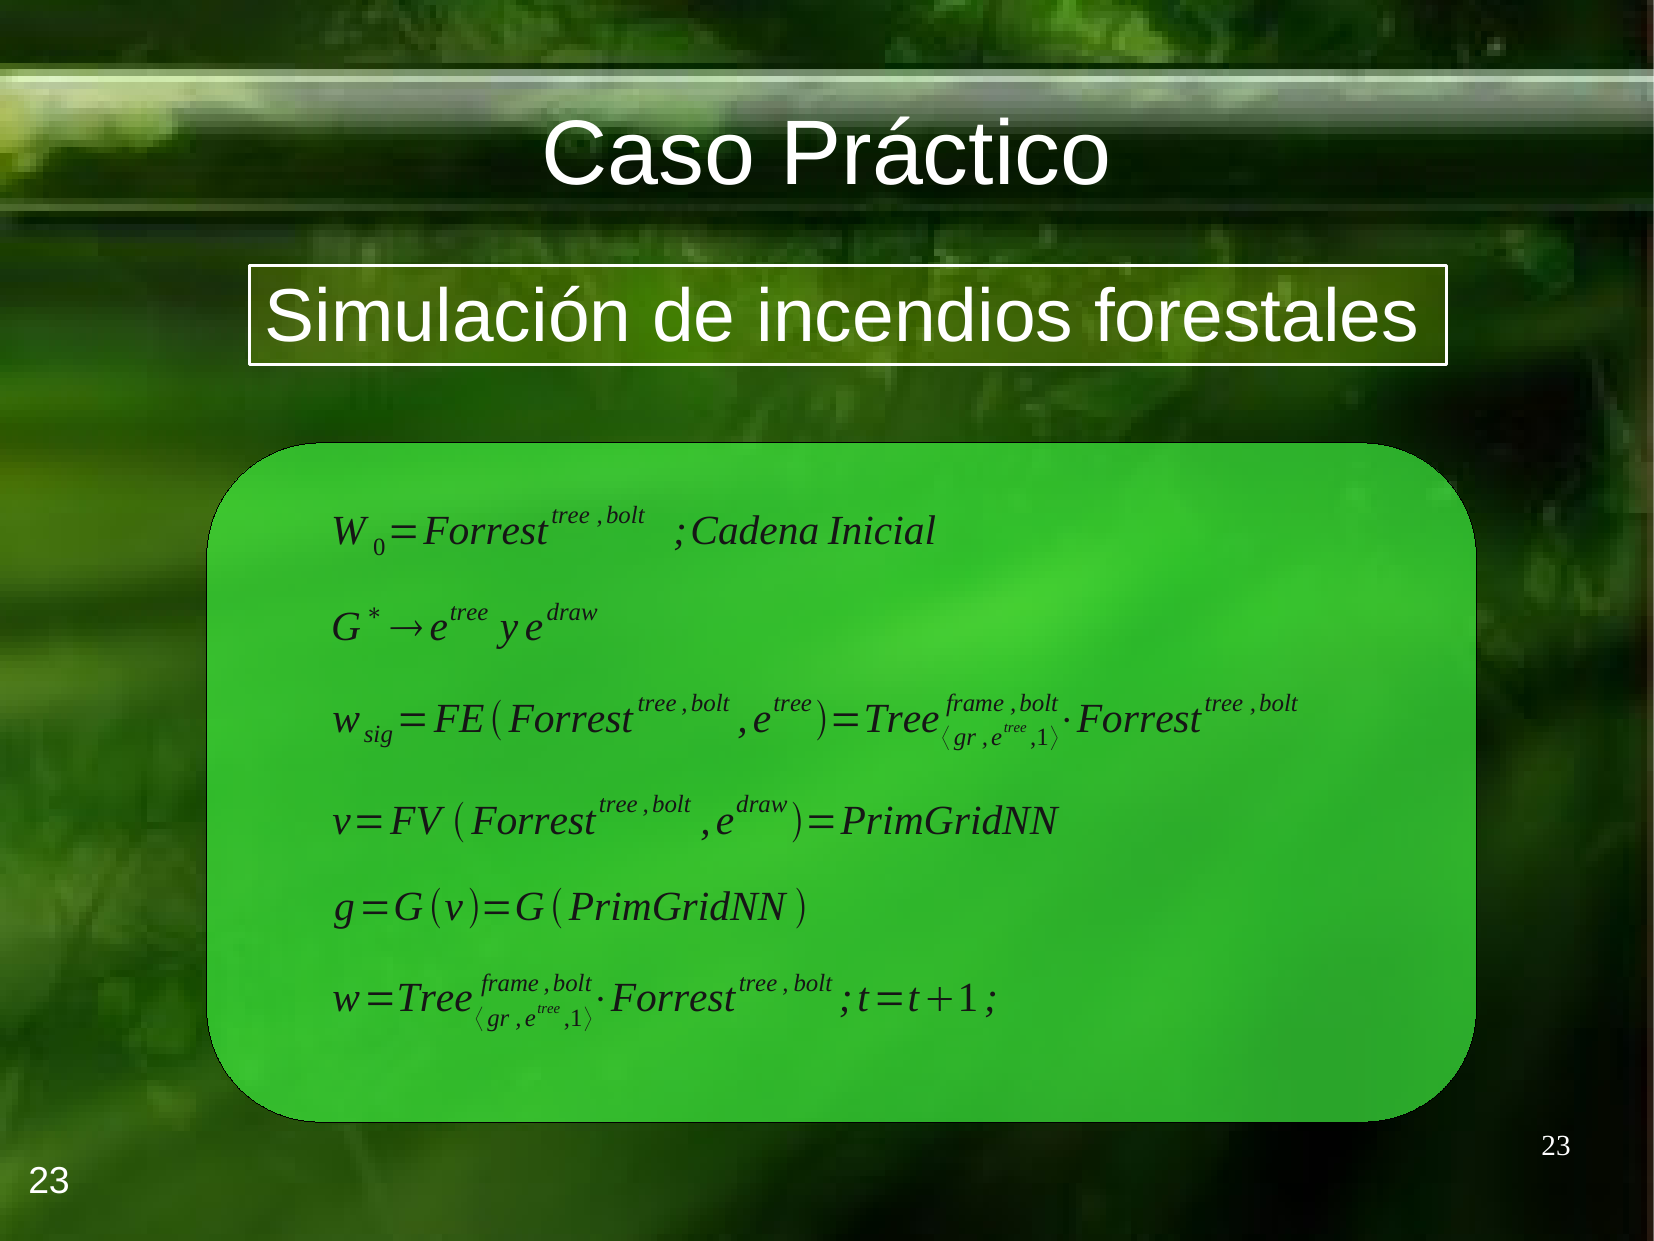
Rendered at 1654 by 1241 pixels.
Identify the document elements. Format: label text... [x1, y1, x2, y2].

chart [324, 689, 1304, 752]
text_box [206, 442, 1477, 1123]
chart [324, 598, 604, 651]
chart [324, 883, 814, 931]
chart [324, 969, 1004, 1032]
title Caso Práctico [82, 56, 1571, 250]
text_box Simulación de incendios forestales [249, 265, 1447, 365]
chart [324, 501, 943, 560]
chart [324, 790, 1065, 845]
picture [0, 0, 1654, 1241]
text_box <número> [13, 1151, 214, 1222]
